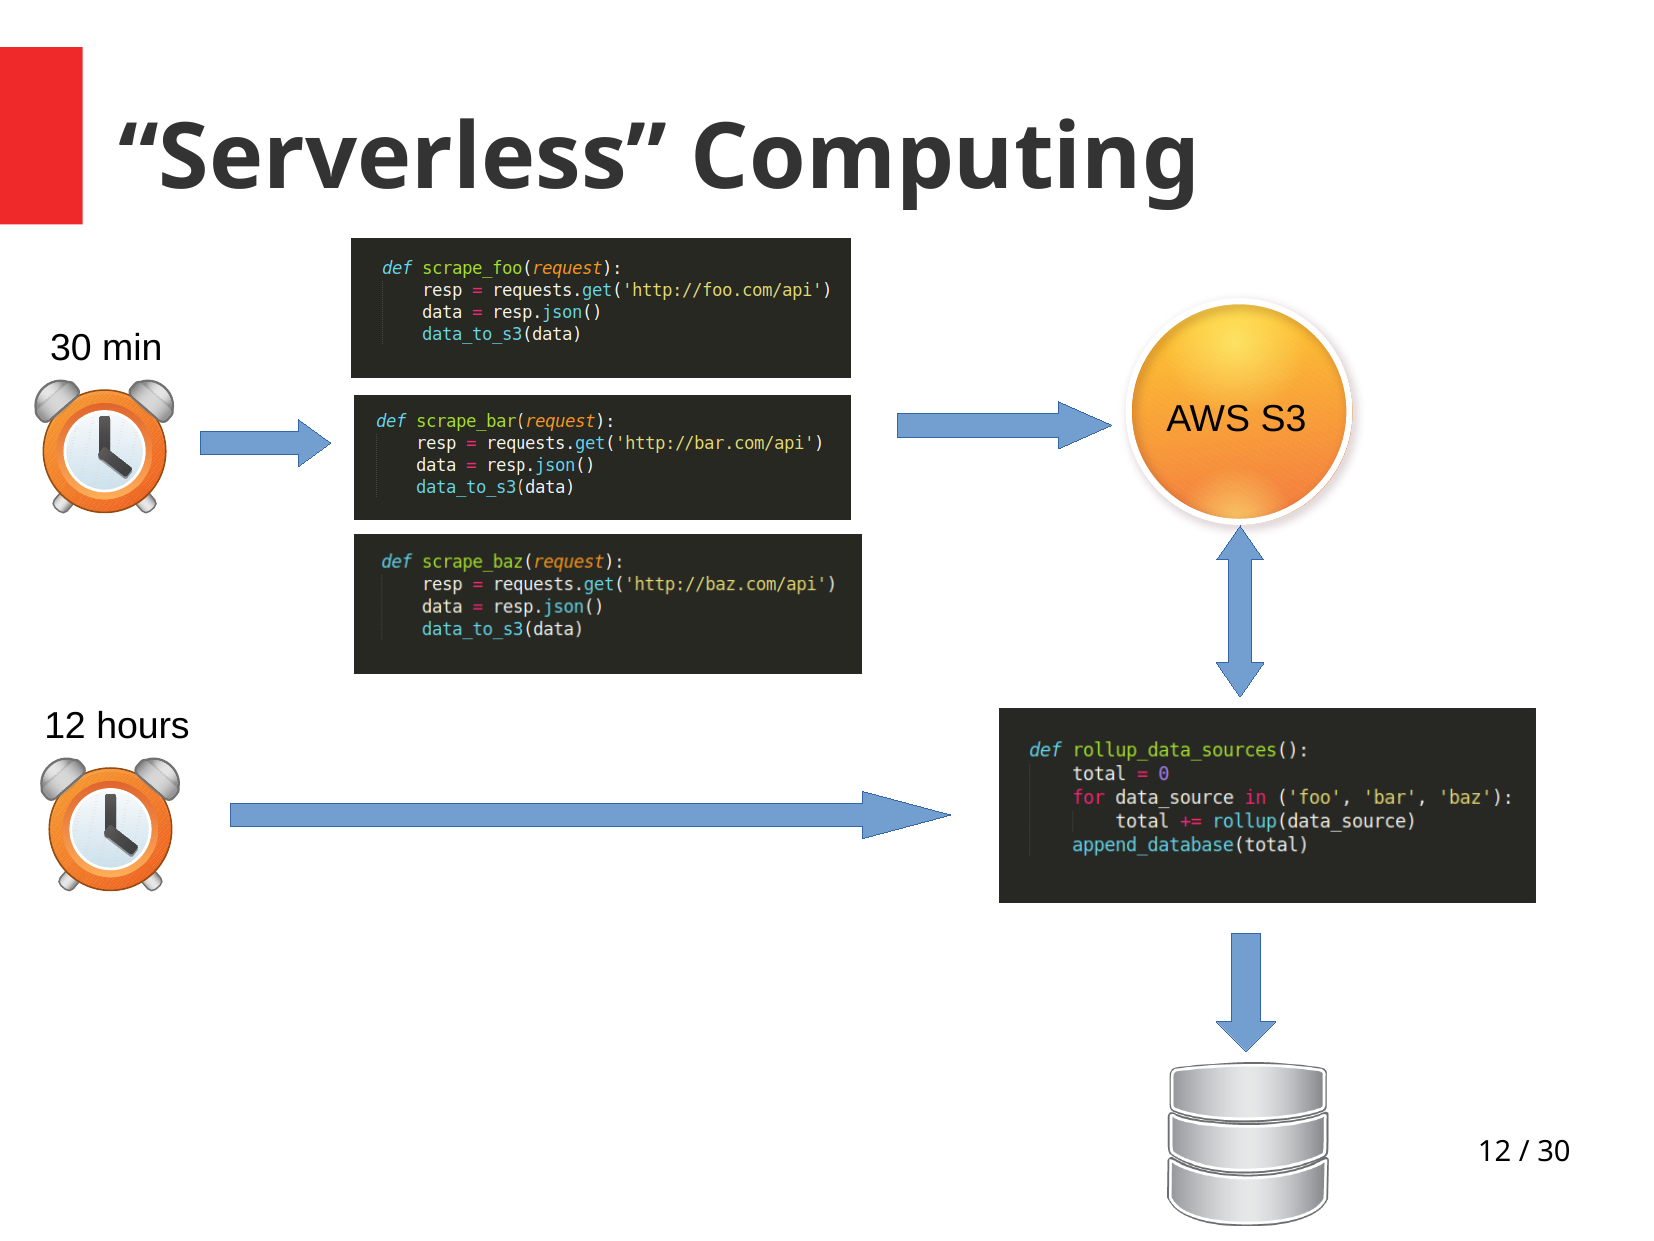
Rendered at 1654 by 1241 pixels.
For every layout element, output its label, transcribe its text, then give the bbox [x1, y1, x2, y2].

picture [999, 708, 1536, 903]
text_box 12 hours [29, 696, 219, 796]
picture [351, 238, 851, 378]
title “Serverless” Computing [118, 49, 1571, 257]
text_box [1216, 933, 1276, 1052]
picture [1111, 277, 1371, 544]
picture [31, 796, 189, 904]
text_box 30 min [35, 318, 225, 418]
text_box AWS S3 [1151, 389, 1341, 489]
picture [25, 367, 184, 526]
text_box [1216, 525, 1264, 697]
text_box [200, 419, 331, 467]
text_box [897, 401, 1112, 449]
picture [1167, 1062, 1329, 1226]
picture [354, 395, 851, 520]
picture [354, 534, 862, 674]
text_box [230, 791, 951, 839]
